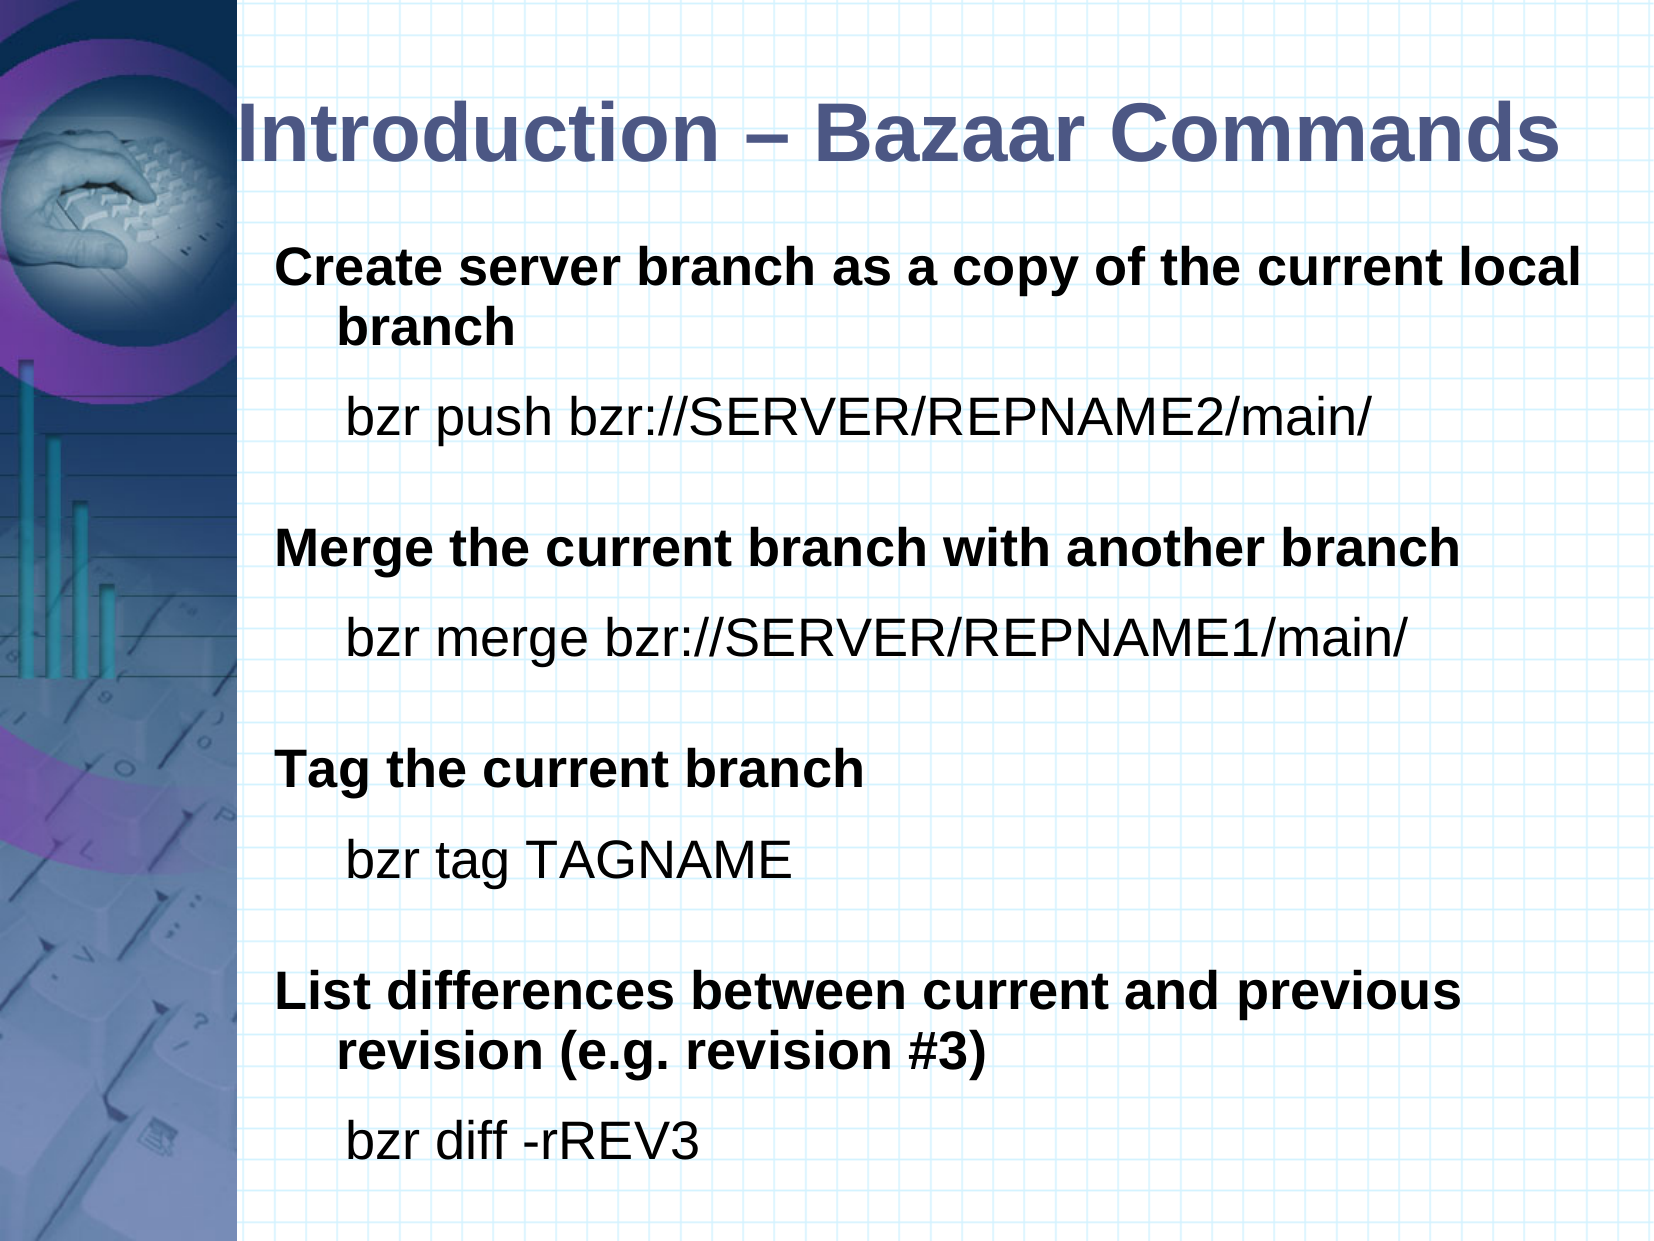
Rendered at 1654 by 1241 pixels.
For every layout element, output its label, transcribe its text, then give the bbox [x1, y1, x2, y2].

picture [0, 0, 1654, 1241]
title Introduction – Bazaar Commands [236, 29, 1622, 237]
list Create server branch as a copy of the current local branch bzr push bzr://SERVER/REPNAME2/main/ Merge the current branch with another branch bzr merge bzr://SERVER/REPNAME1/main/ Tag the current branch bzr tag TAGNAME List differences between current and previous revision (e.g. revision #3) bzr diff -rREV3 [265, 236, 1595, 1180]
